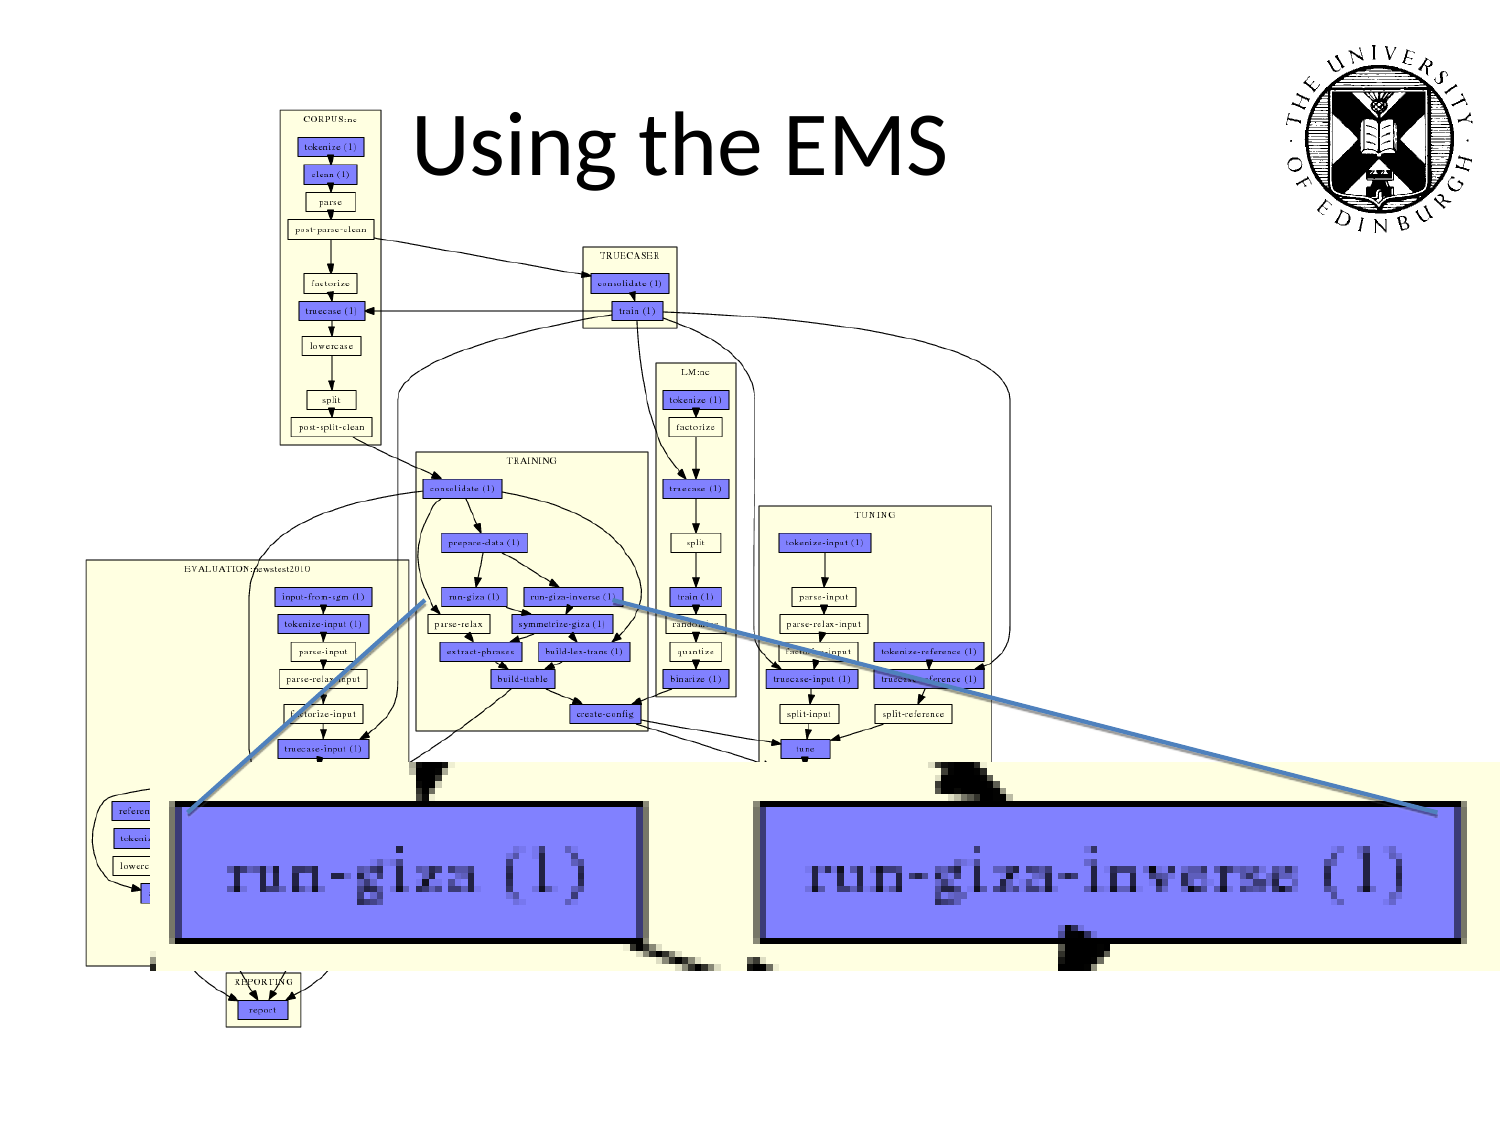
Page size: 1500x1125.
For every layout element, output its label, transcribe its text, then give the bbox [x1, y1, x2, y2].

title Using the EMS [75, 45, 1286, 233]
picture [75, 99, 1500, 1045]
picture [1286, 45, 1473, 233]
